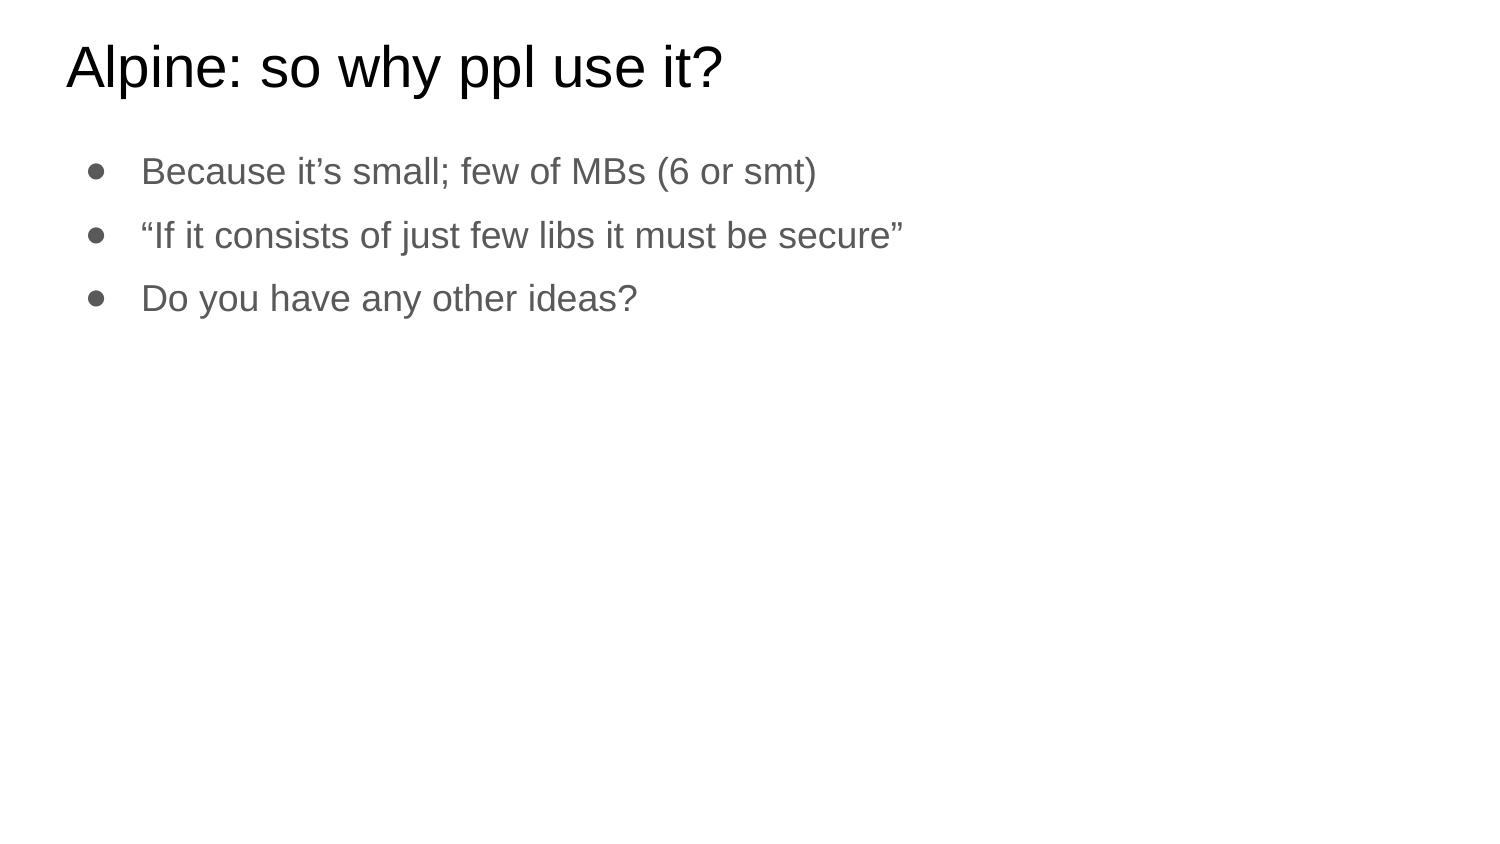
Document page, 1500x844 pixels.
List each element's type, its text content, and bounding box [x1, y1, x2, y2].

list Because it’s small; few of MBs (6 or smt) “If it consists of just few libs it must be secure” Do you have any other ideas? [51, 125, 1449, 686]
title Alpine: so why ppl use it? [51, 13, 1449, 108]
